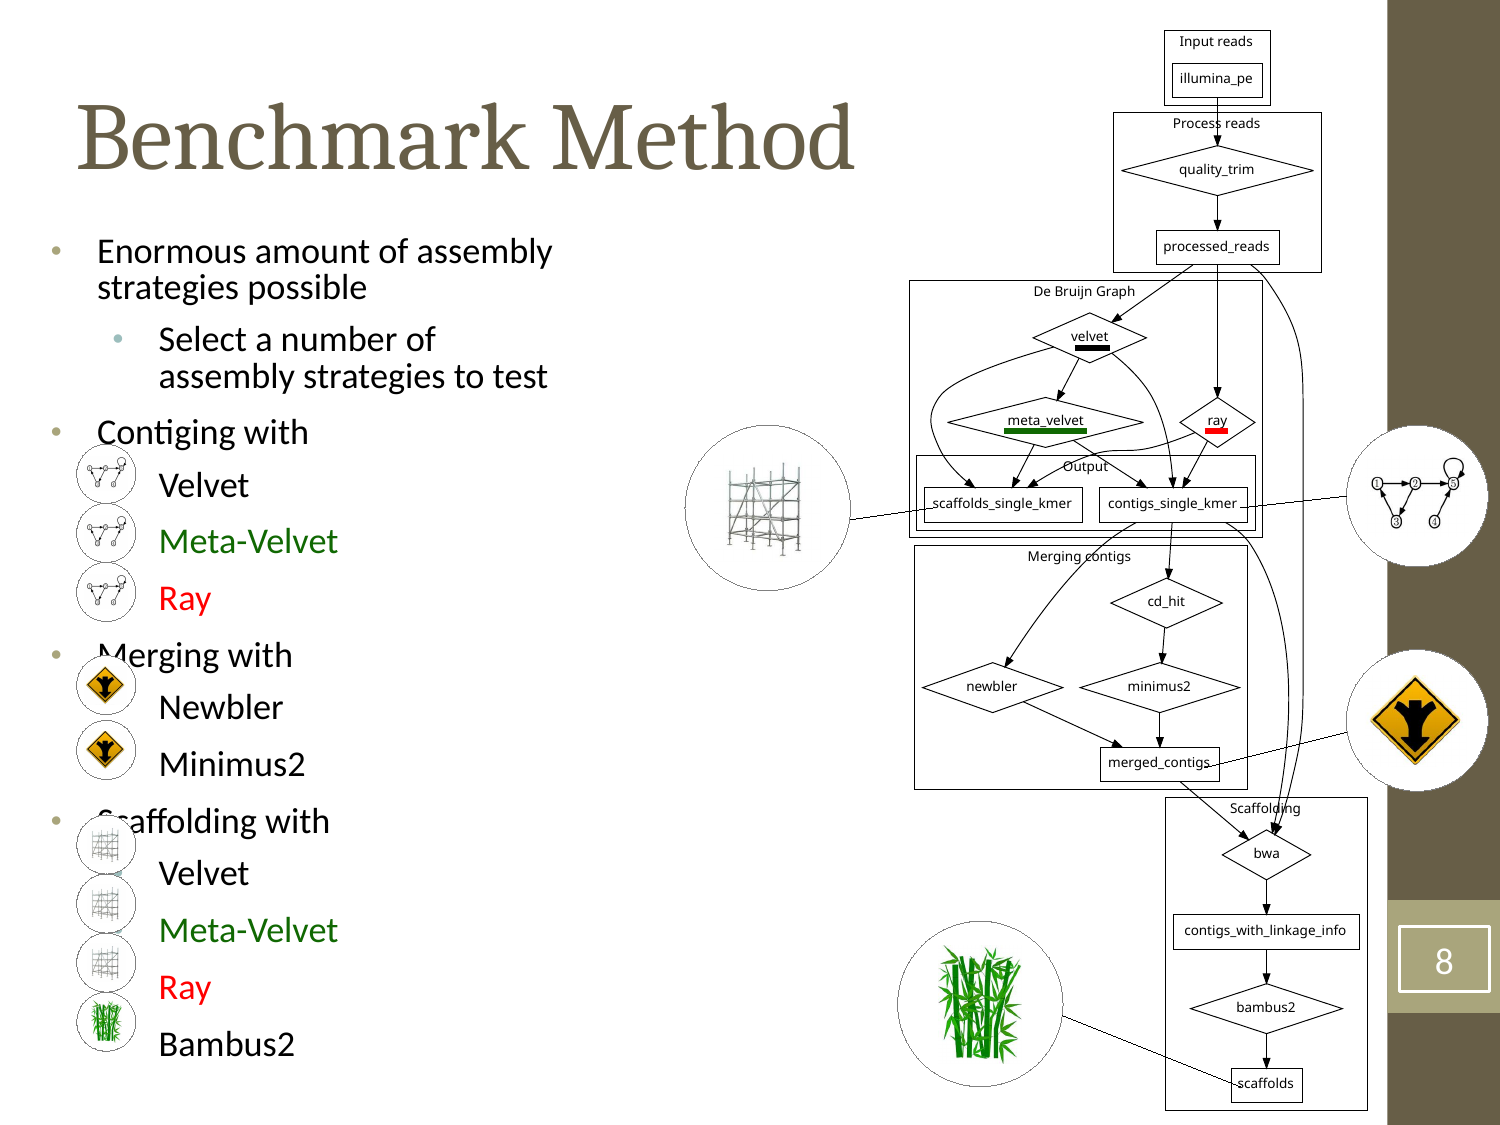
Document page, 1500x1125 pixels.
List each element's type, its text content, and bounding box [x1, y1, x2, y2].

picture [714, 454, 821, 562]
picture [87, 884, 126, 923]
picture [84, 515, 128, 550]
text_box [1346, 649, 1489, 792]
title Benchmark Method [75, 82, 1326, 195]
picture [938, 945, 1022, 1064]
picture [91, 1000, 122, 1043]
text_box [897, 921, 1064, 1087]
picture [87, 825, 126, 864]
picture [897, 18, 1379, 1123]
picture [87, 943, 126, 982]
text_box [76, 814, 136, 1052]
picture [84, 731, 127, 770]
picture [84, 574, 128, 609]
text_box [1346, 425, 1489, 567]
picture [1365, 455, 1469, 537]
picture [1365, 675, 1467, 767]
text_box [76, 655, 136, 715]
text_box [76, 720, 136, 780]
picture [84, 456, 128, 491]
picture [84, 666, 127, 705]
text_box [76, 444, 136, 622]
text_box [684, 425, 851, 591]
list Enormous amount of assembly strategies possible Select a number of assembly strategies to test Contiging with Velvet Meta-Velvet Ray Merging with Newbler Minimus2 Scaffolding with Velvet Meta-Velvet Ray Bambus2 [35, 236, 579, 1075]
